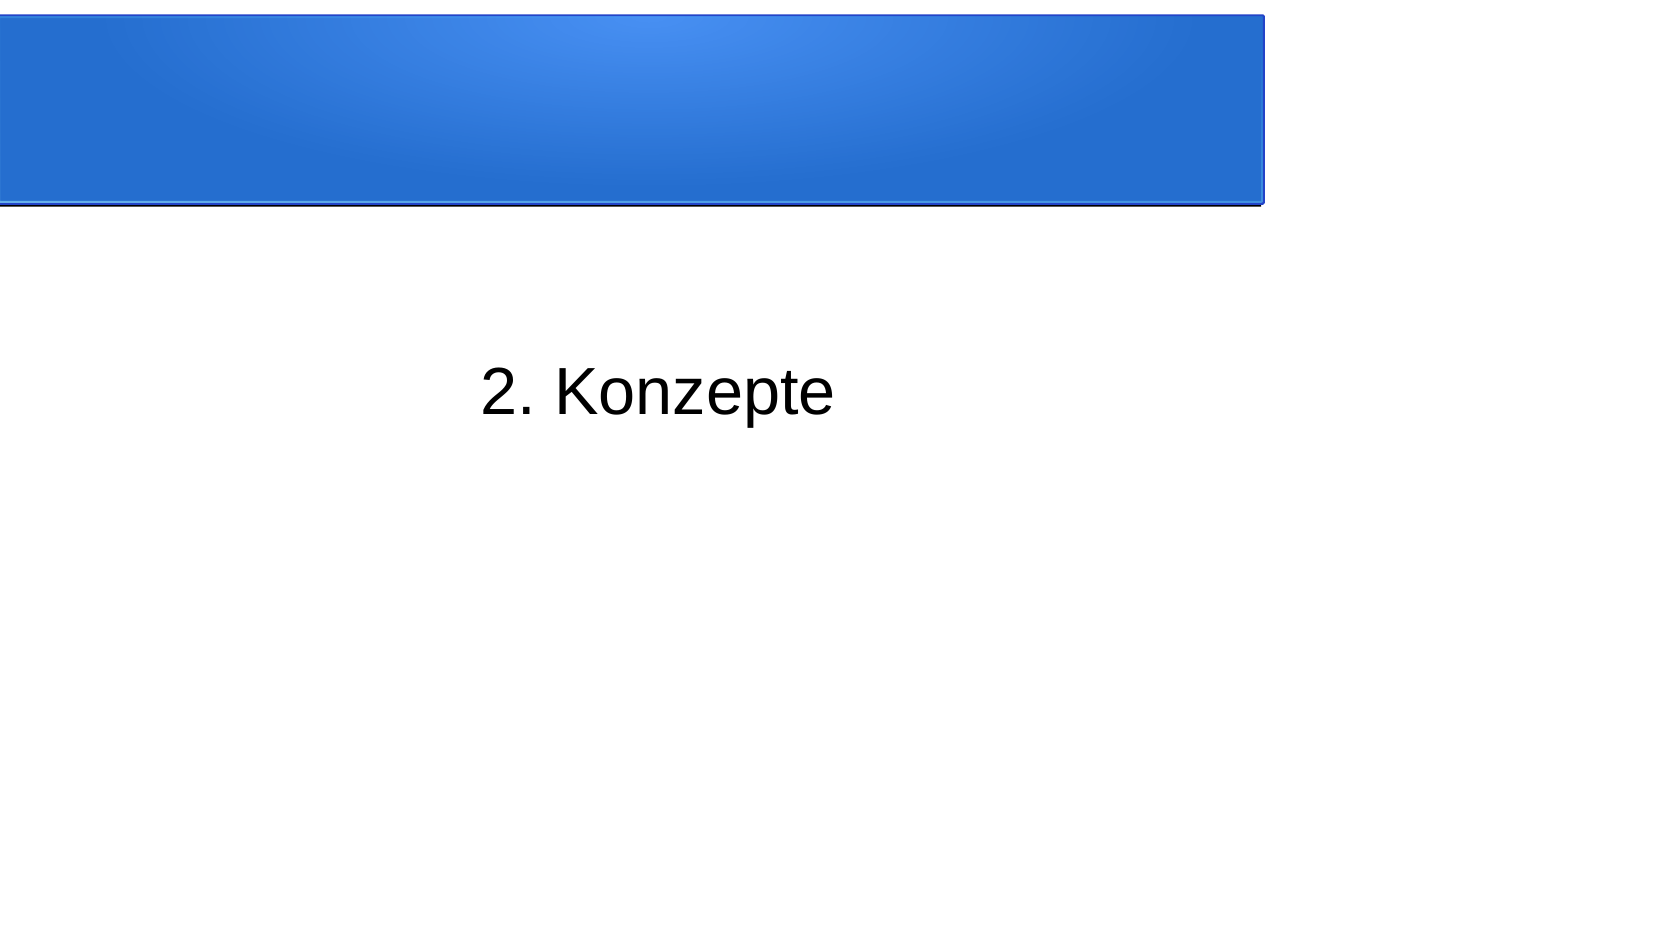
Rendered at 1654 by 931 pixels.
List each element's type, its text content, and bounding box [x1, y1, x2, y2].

subtitle 2. Konzepte [82, 35, 1235, 748]
